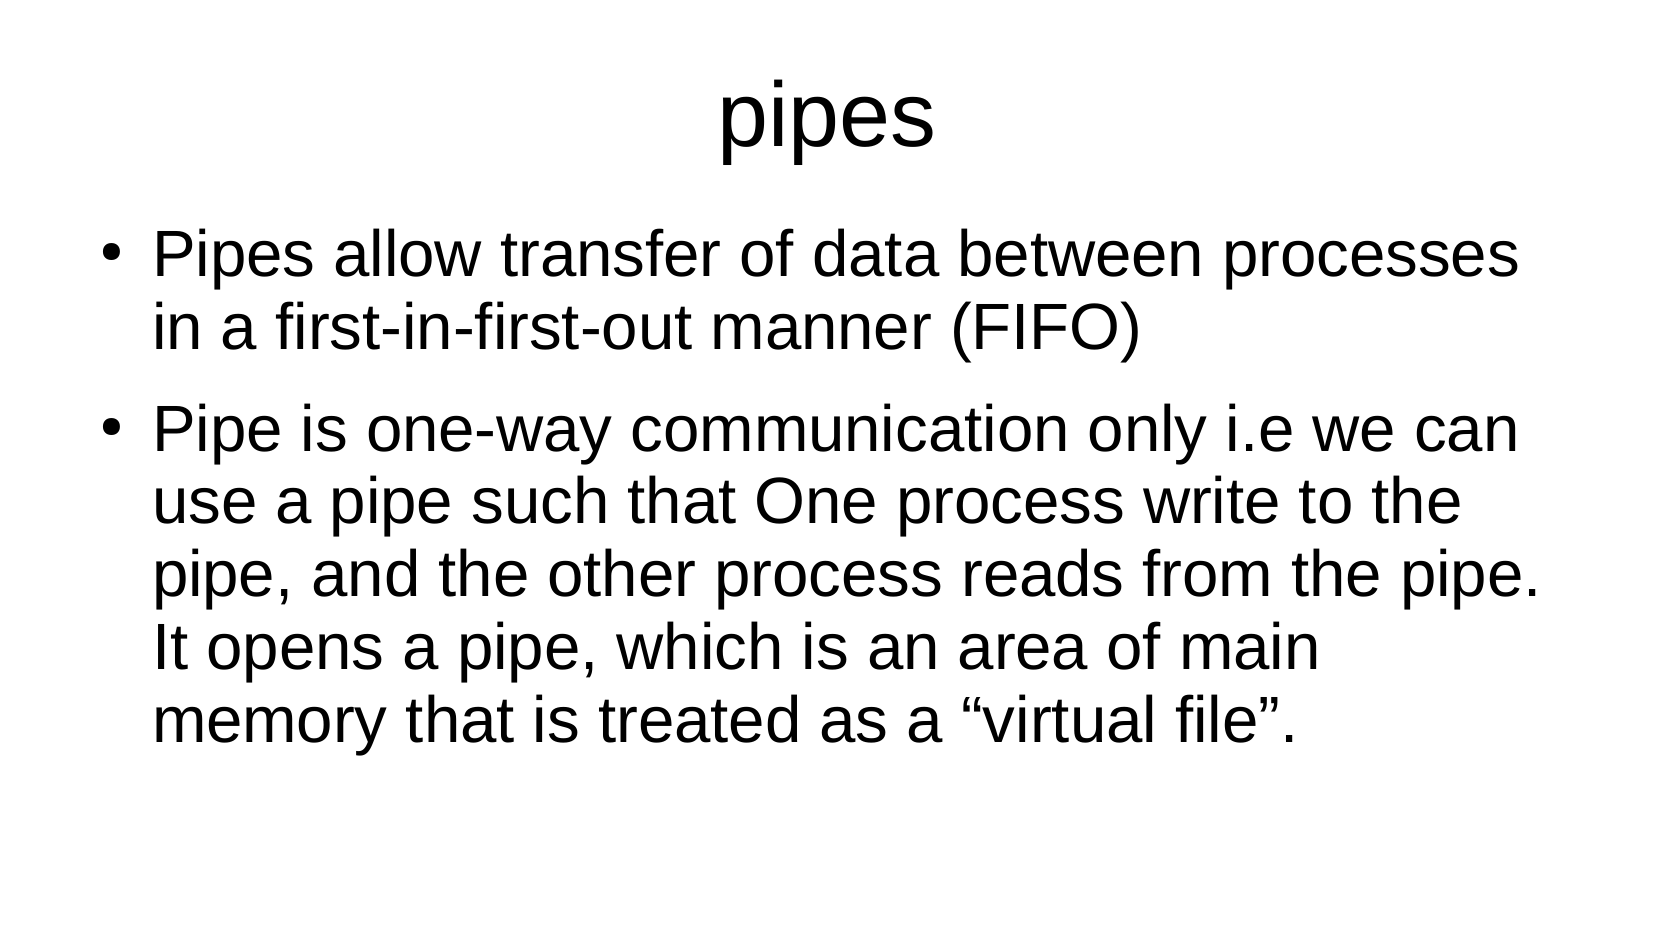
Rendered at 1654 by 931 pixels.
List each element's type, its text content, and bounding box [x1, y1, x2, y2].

title pipes [82, 37, 1571, 193]
list Pipes allow transfer of data between processes in a first-in-first-out manner (FIFO) Pipe is one-way communication only i.e we can use a pipe such that One process write to the pipe, and the other process reads from the pipe. It opens a pipe, which is an area of main memory that is treated as a “virtual file”. [82, 217, 1571, 758]
